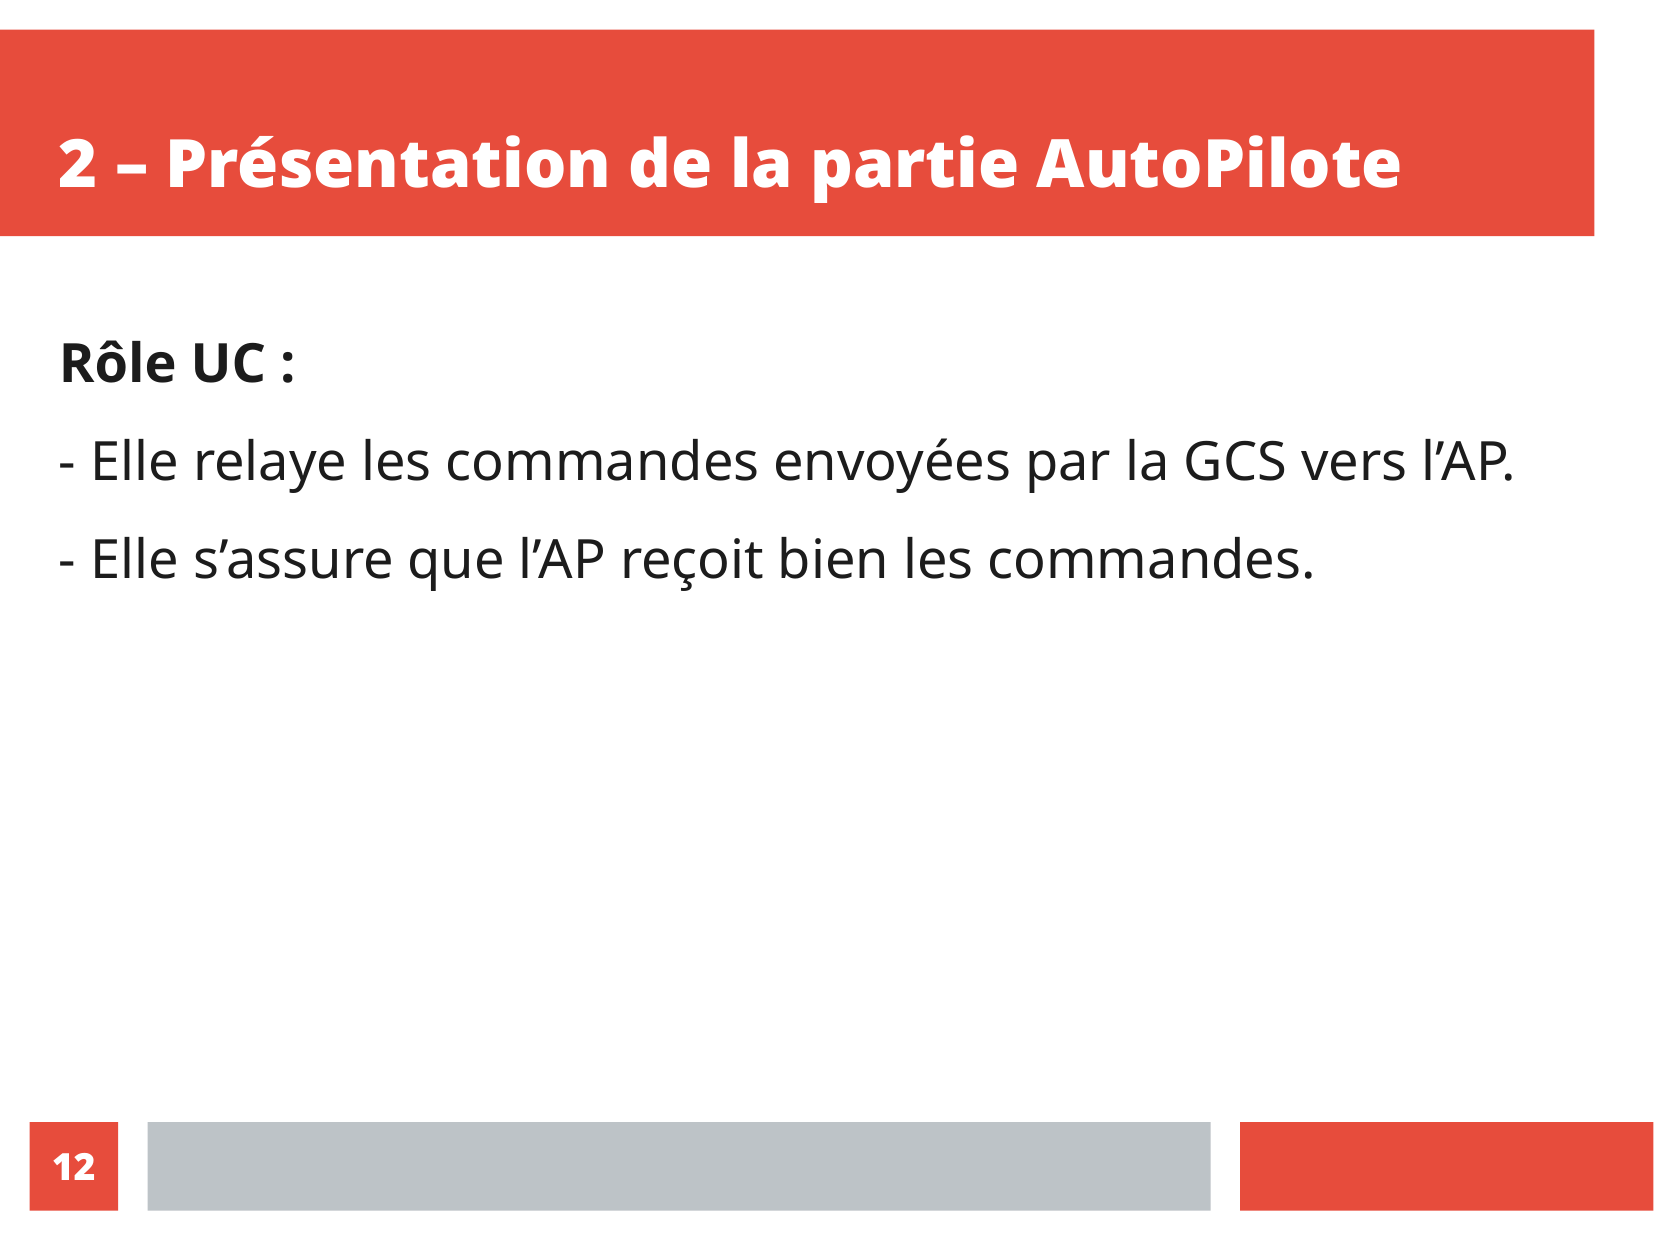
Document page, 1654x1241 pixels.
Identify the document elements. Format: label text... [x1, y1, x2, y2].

list Rôle UC : - Elle relaye les commandes envoyées par la GCS vers l’AP. - Elle s’assure que l’AP reçoit bien les commandes. [59, 324, 1565, 1093]
title 2 – Présentation de la partie AutoPilote [59, 59, 1595, 207]
